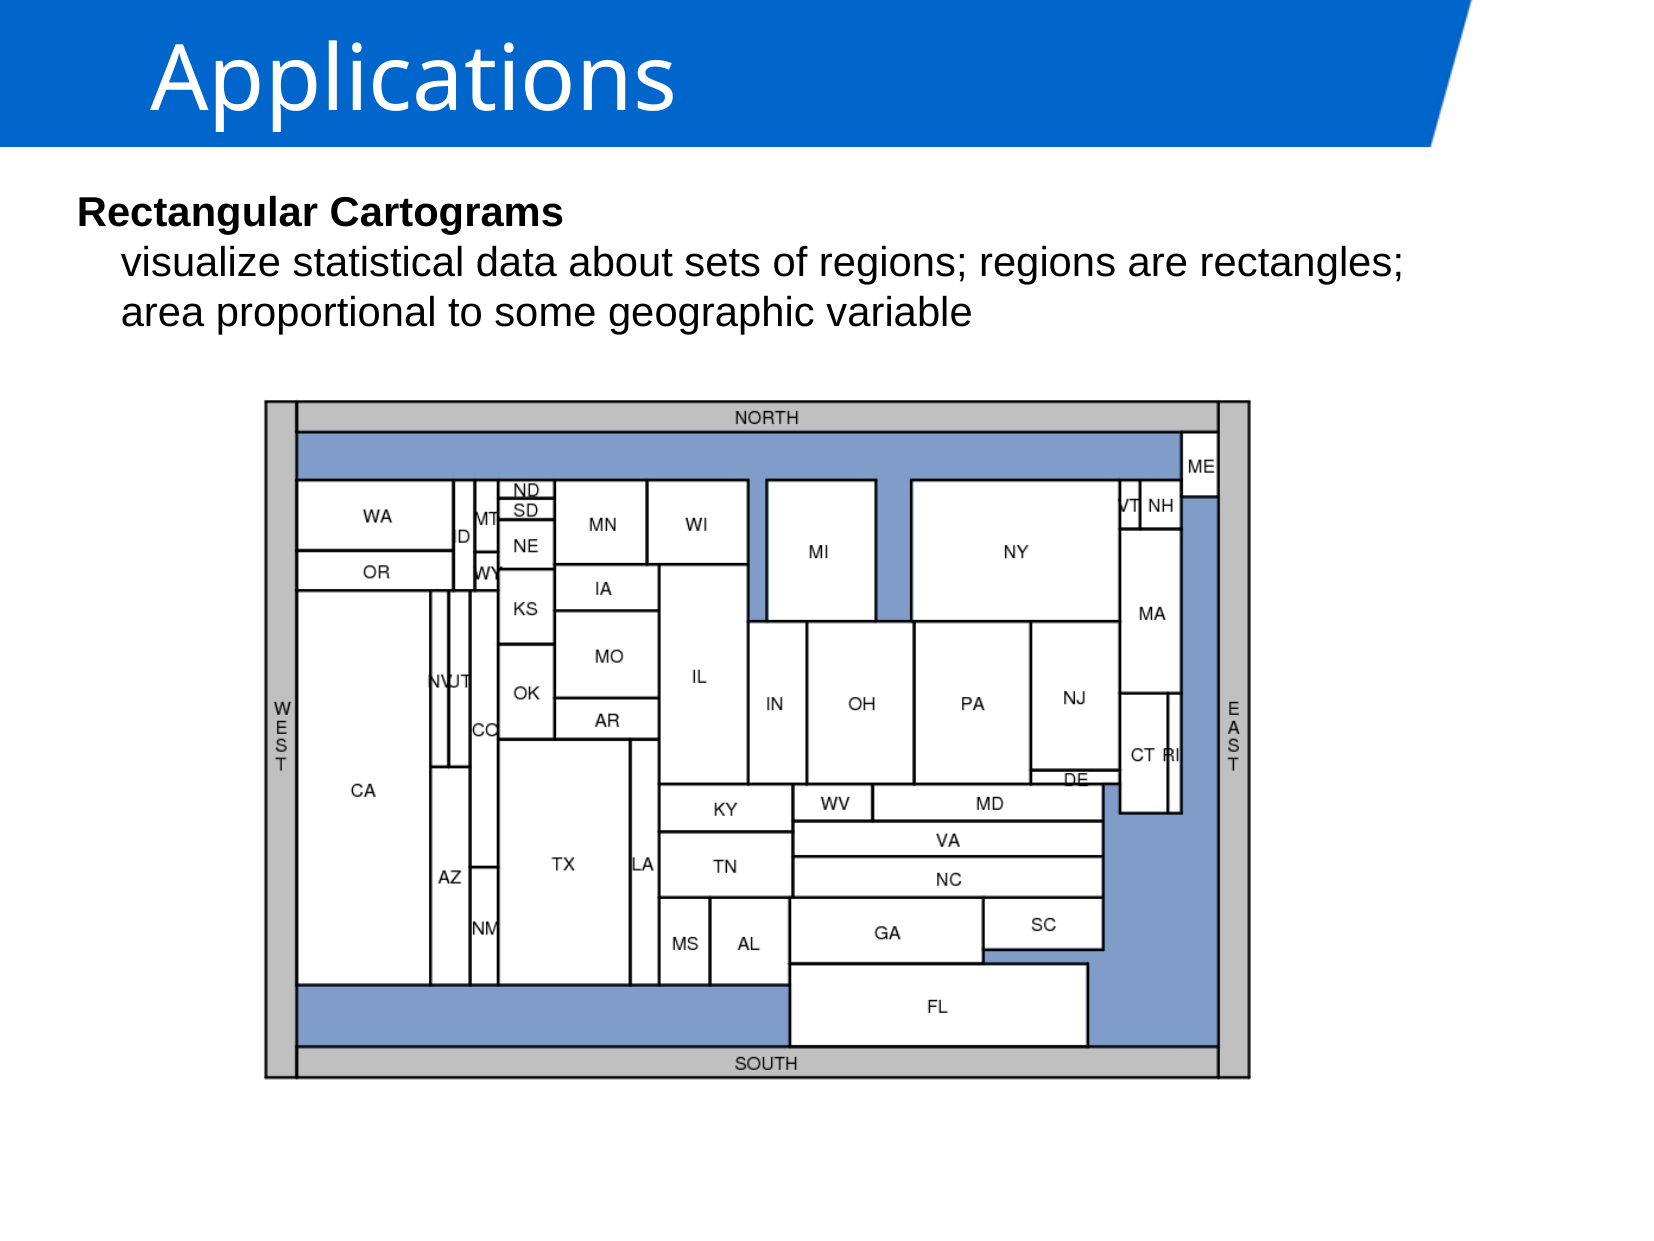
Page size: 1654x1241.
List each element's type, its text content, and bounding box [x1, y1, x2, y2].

title Applications [150, 15, 1456, 136]
picture [252, 389, 1262, 1089]
picture [0, 0, 1474, 147]
list Rectangular Cartograms visualize statistical data about sets of regions; regions are rectangles; area proportional to some geographic variable [76, 184, 1424, 1012]
